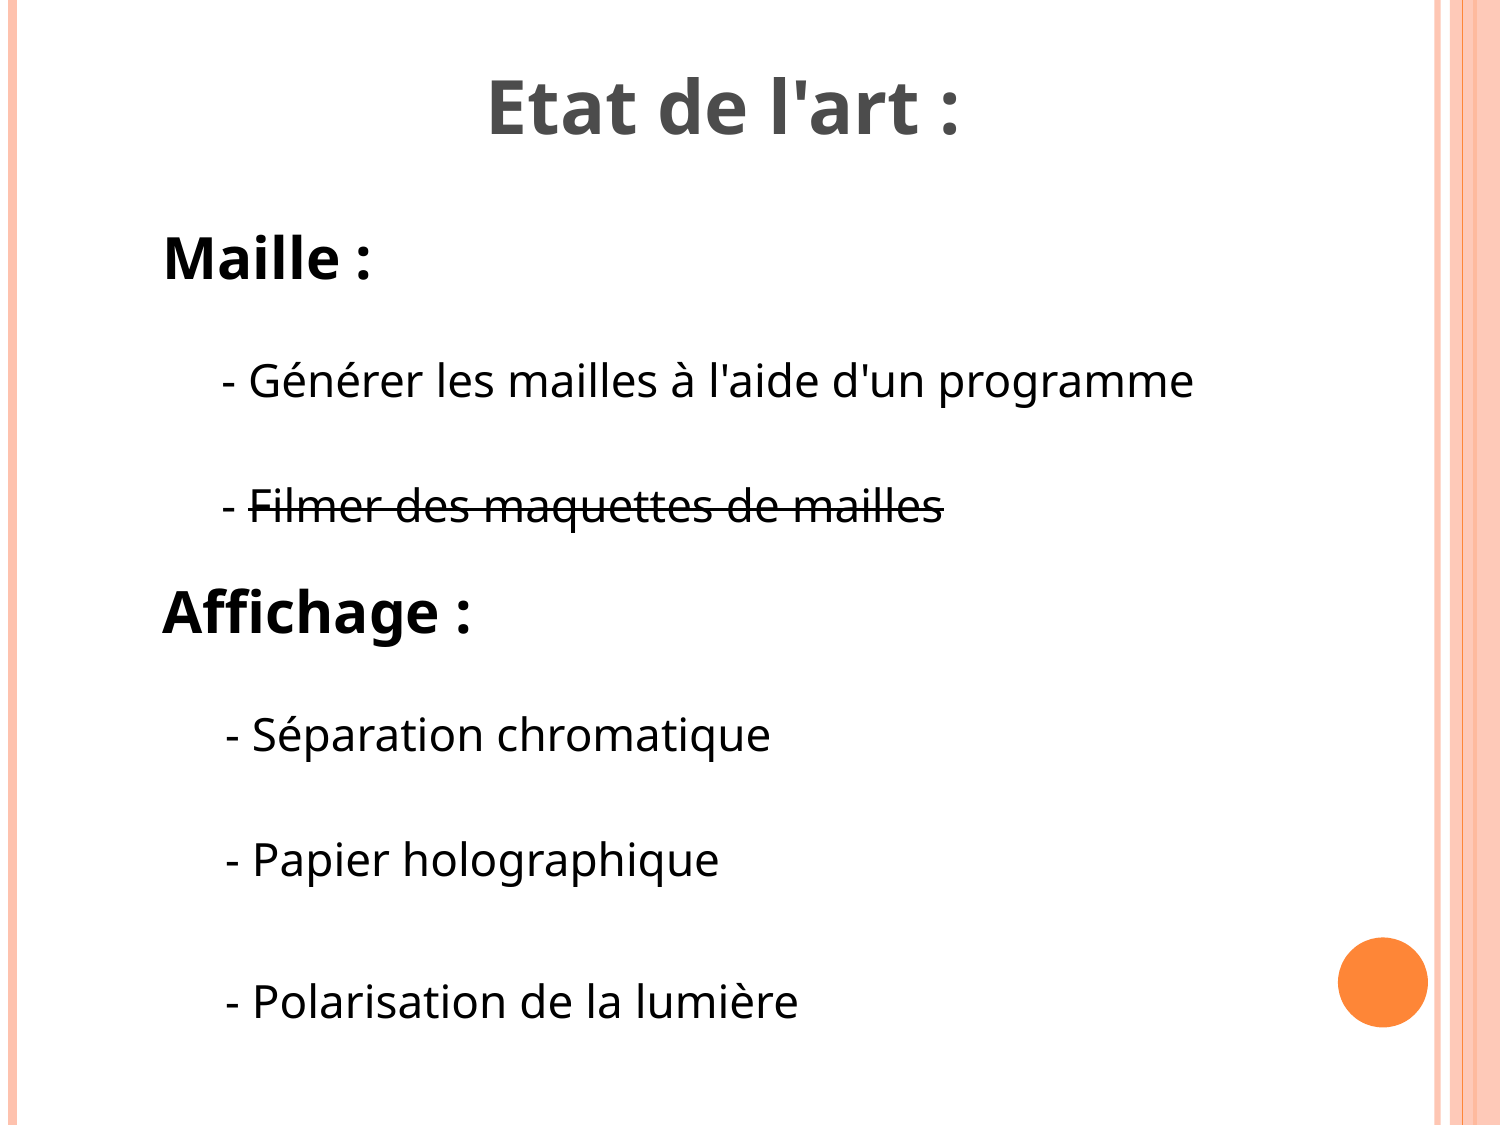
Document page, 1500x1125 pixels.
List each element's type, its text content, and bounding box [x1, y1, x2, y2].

text_box Etat de l'art : [442, 47, 1004, 178]
text_box - Générer les mailles à l'aide d'un programme - Filmer des maquettes de mailles [206, 340, 1355, 562]
text_box Affichage : [147, 563, 862, 650]
text_box - Séparation chromatique - Papier holographique - Polarisation de la lumière [210, 694, 1359, 1006]
text_box Maille : [147, 209, 862, 296]
